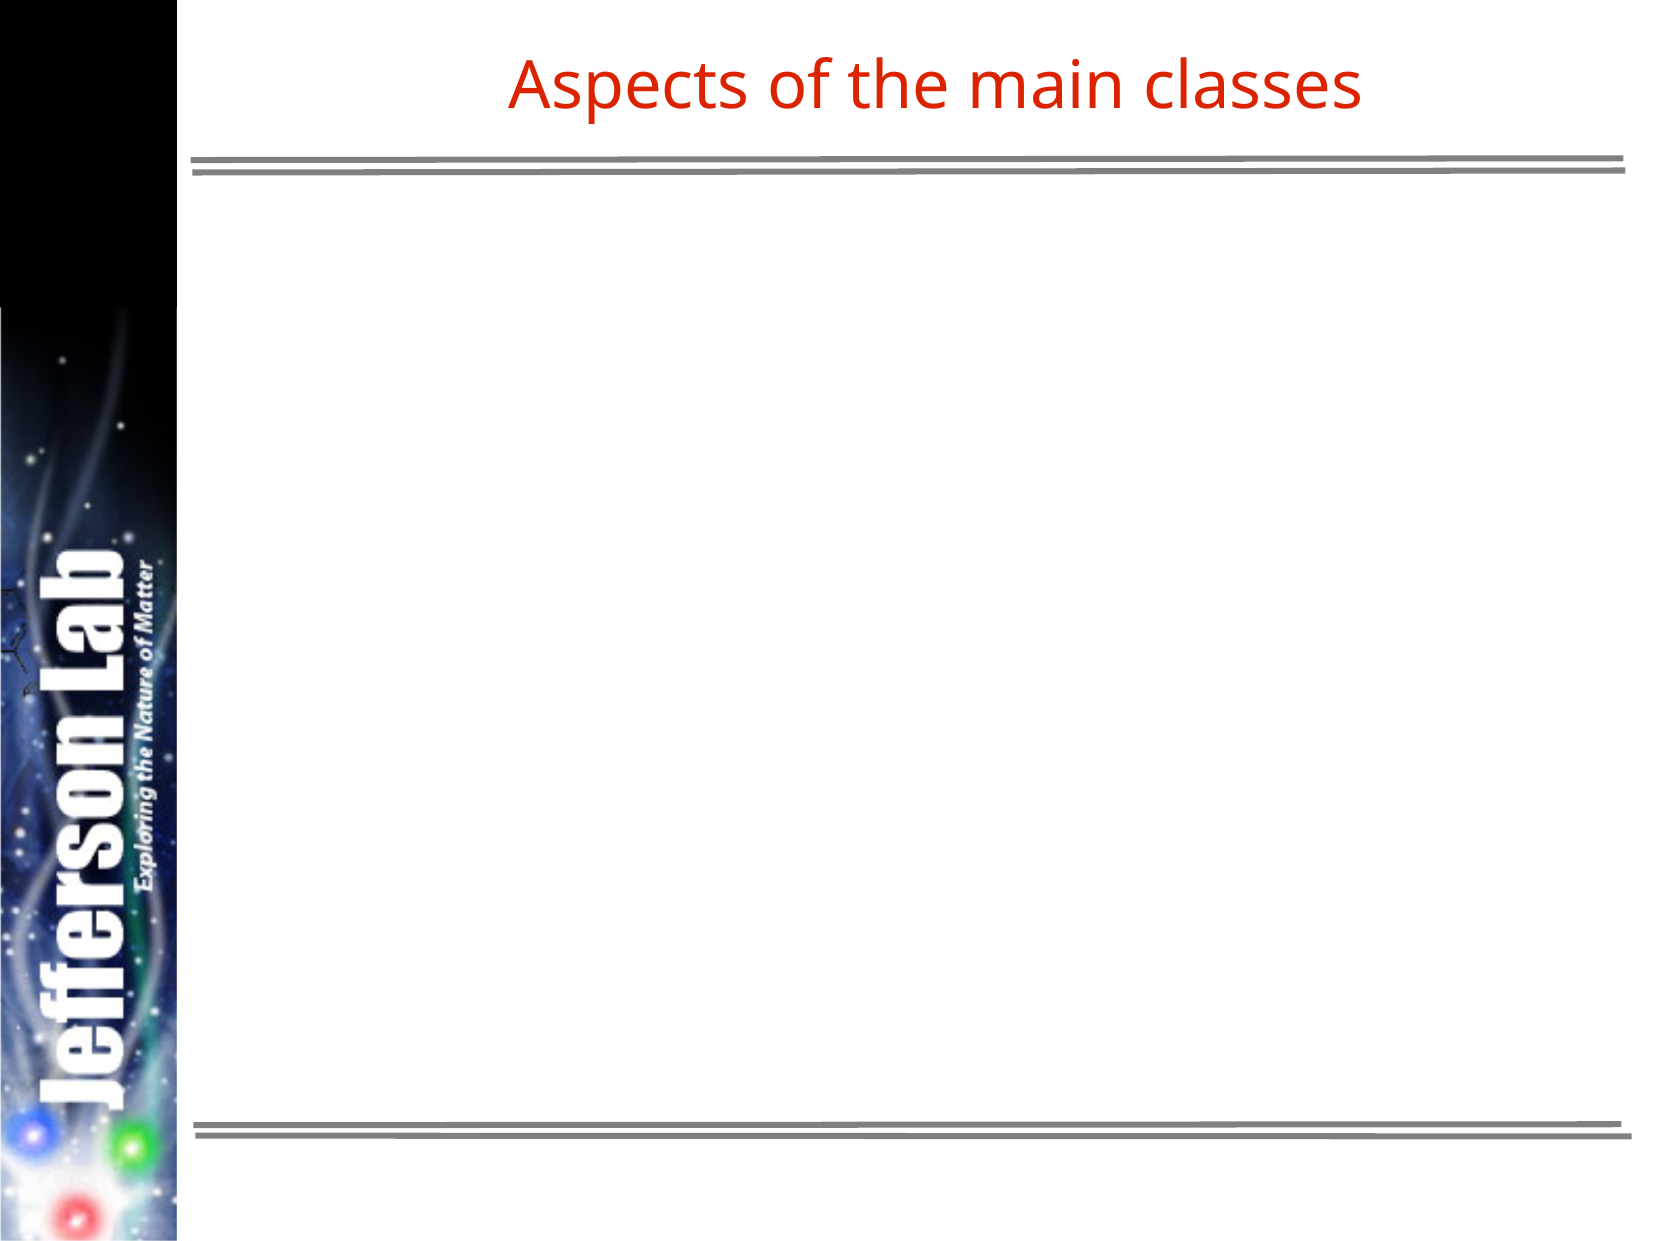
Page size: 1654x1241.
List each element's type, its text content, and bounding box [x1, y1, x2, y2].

title Aspects of the main classes [235, 17, 1638, 149]
picture [2, 308, 176, 1240]
